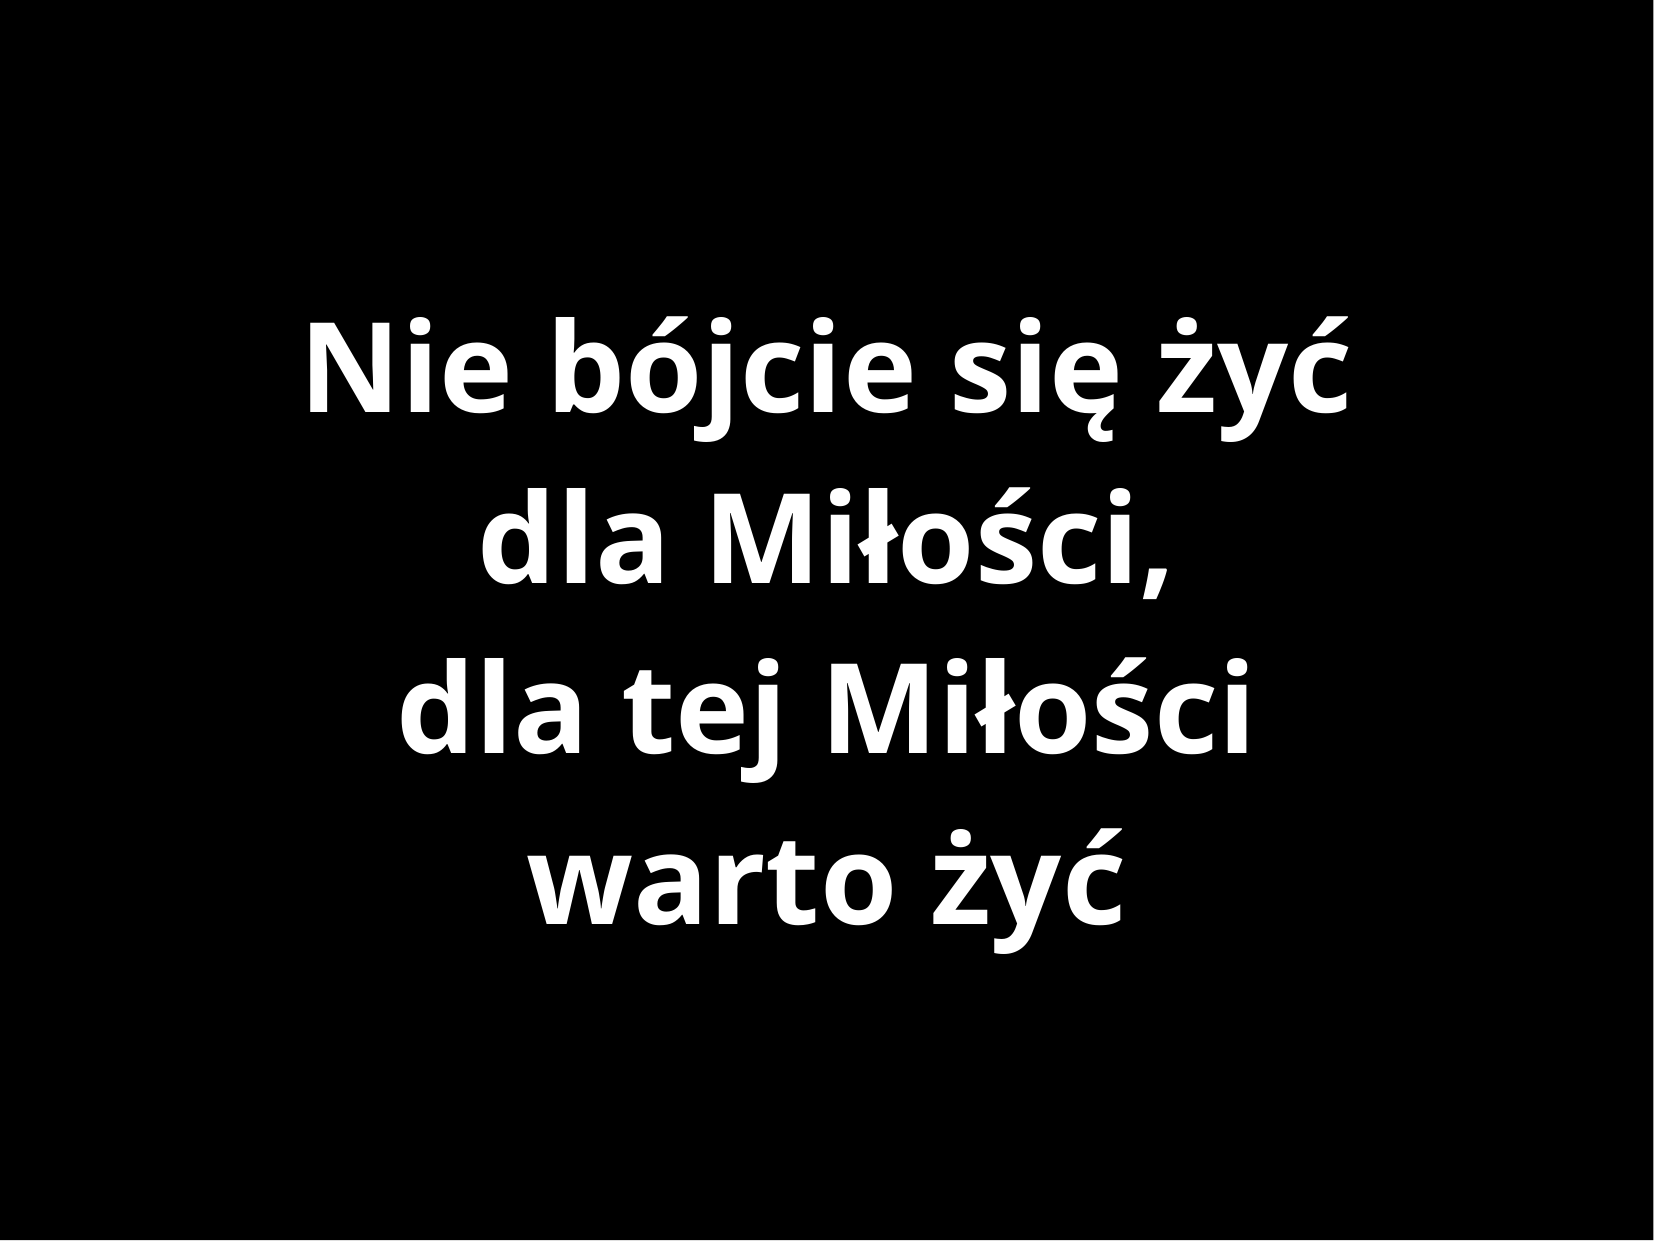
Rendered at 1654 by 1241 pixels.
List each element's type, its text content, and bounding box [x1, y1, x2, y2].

title Nie bójcie się żyć dla Miłości, dla tej Miłości warto żyć [0, 0, 1654, 1241]
